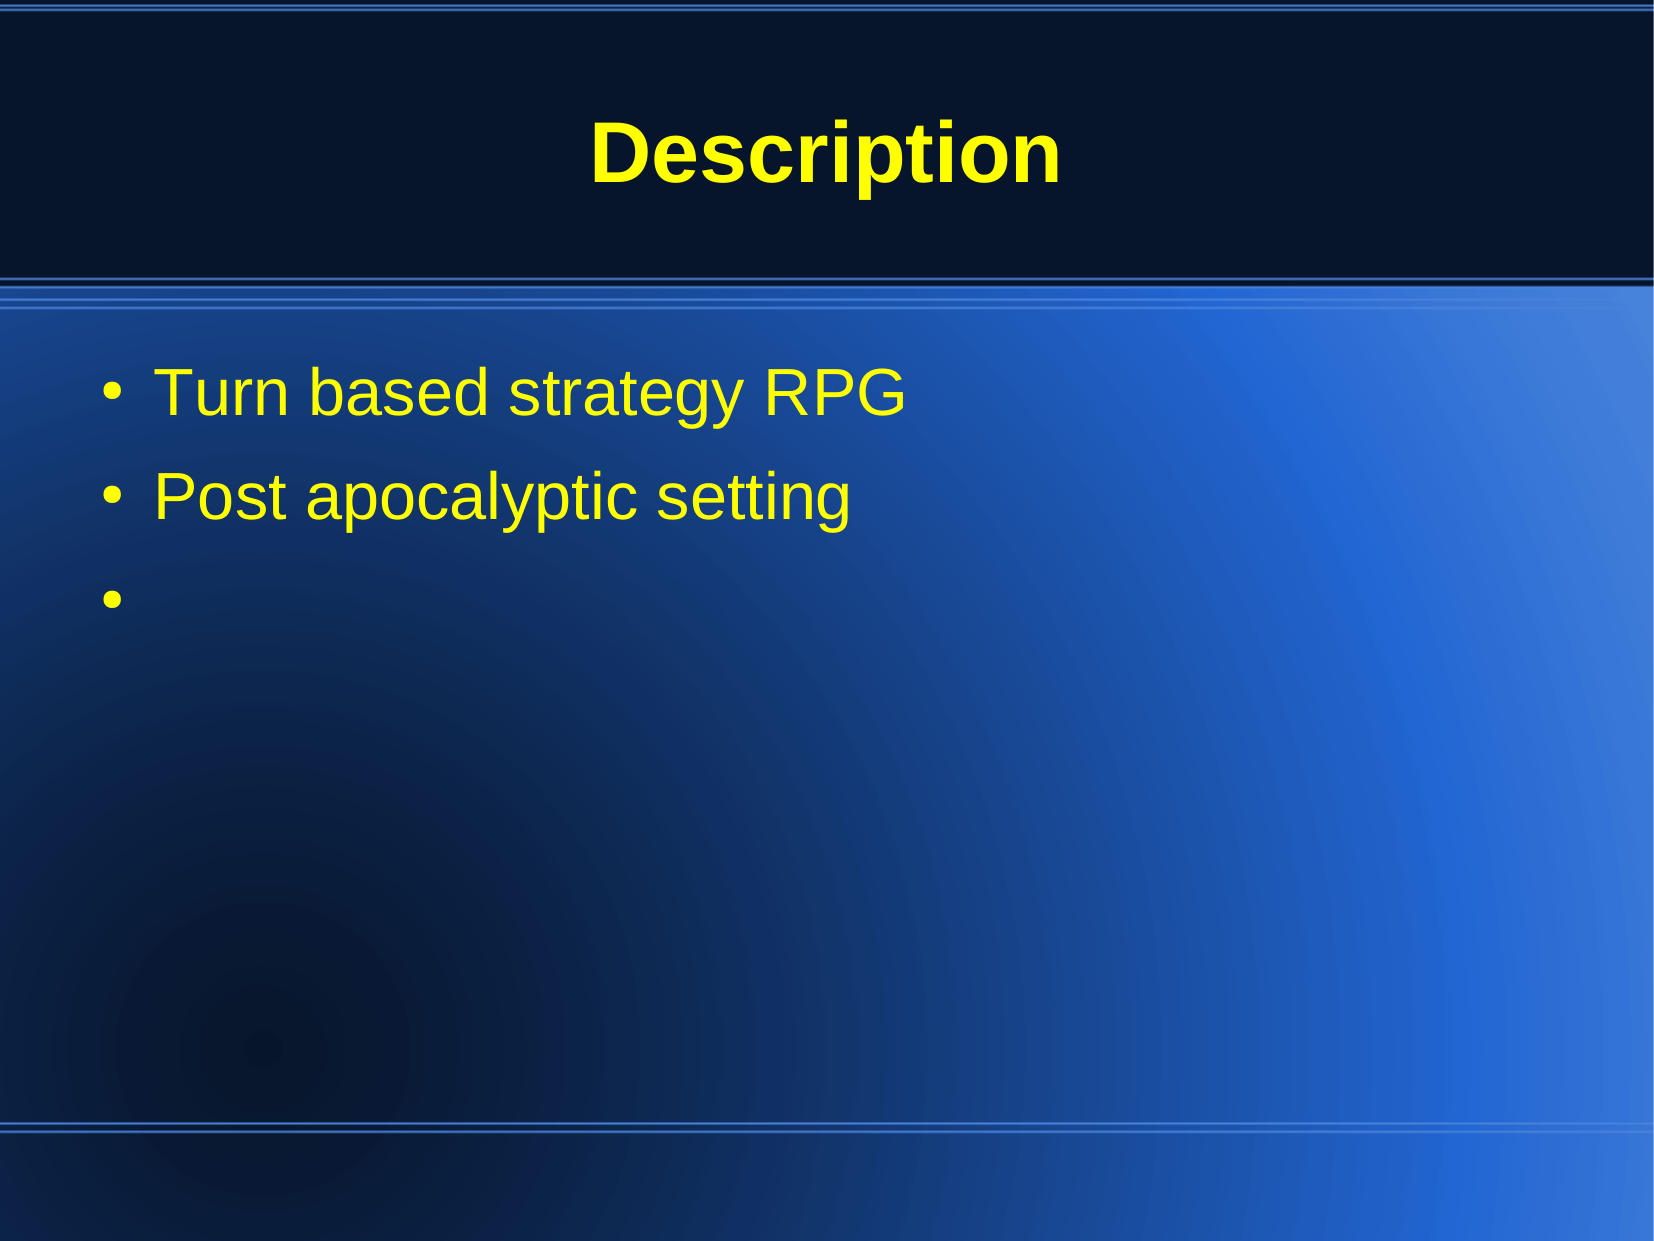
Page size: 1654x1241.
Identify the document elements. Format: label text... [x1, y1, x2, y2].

picture [0, 0, 1654, 1241]
list Turn based strategy RPG Post apocalyptic setting [82, 355, 1571, 1058]
title Description [82, 49, 1571, 257]
